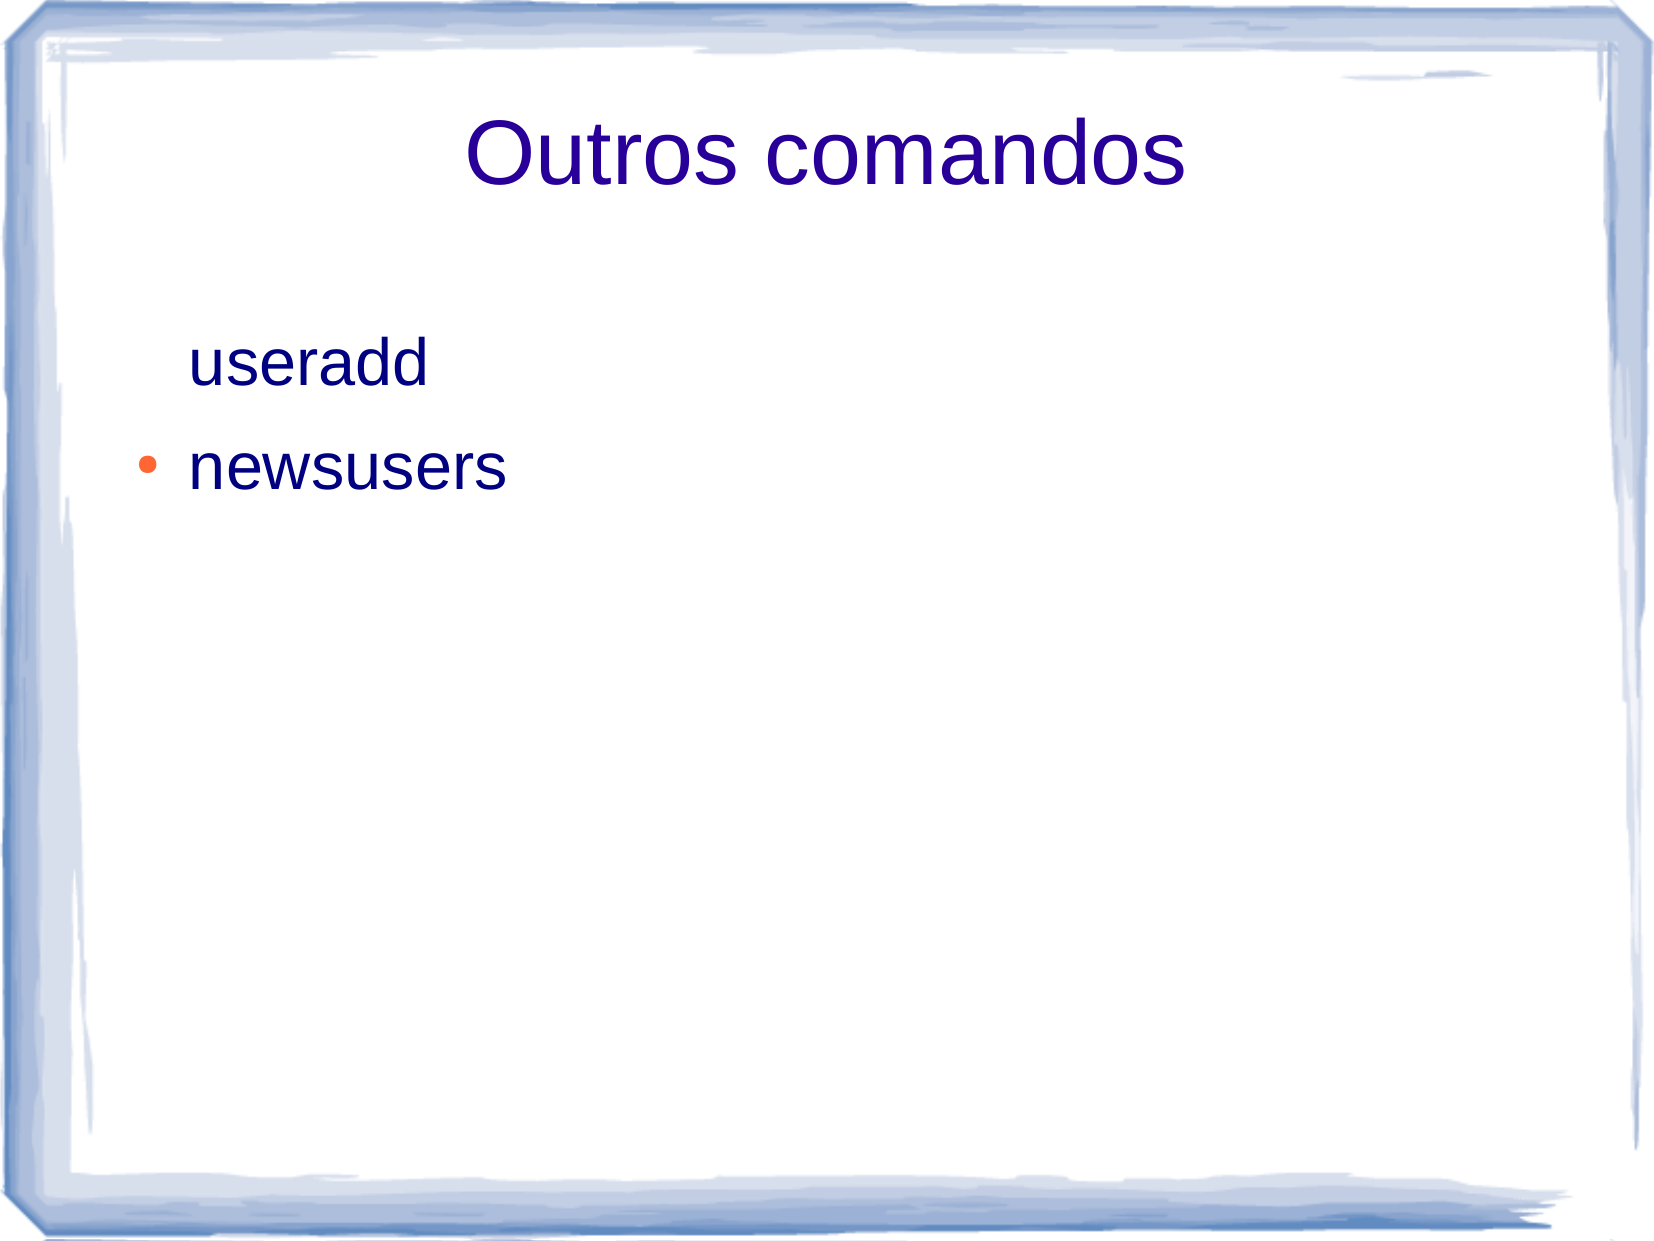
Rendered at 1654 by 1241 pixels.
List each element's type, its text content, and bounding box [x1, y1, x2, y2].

list useradd newsusers [118, 324, 1571, 1045]
picture [0, 0, 1654, 1241]
title Outros comandos [82, 49, 1571, 257]
